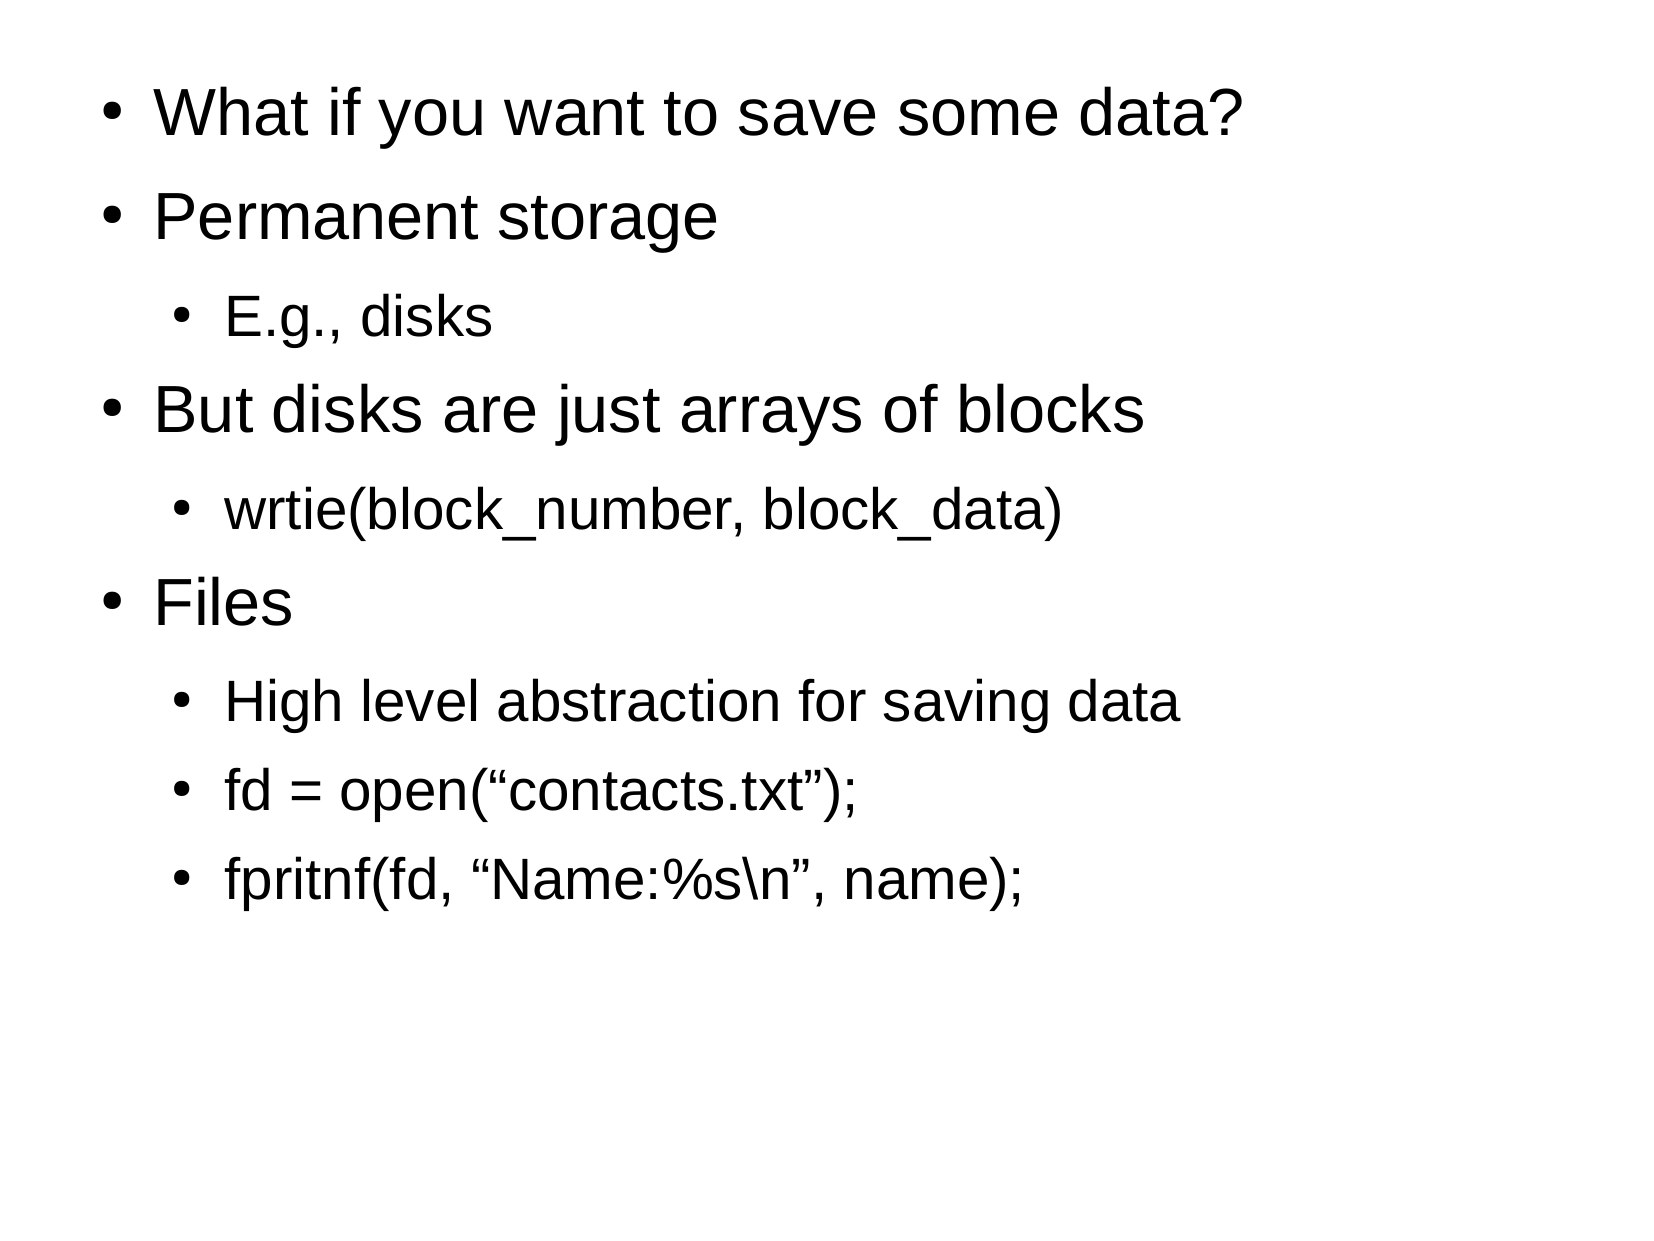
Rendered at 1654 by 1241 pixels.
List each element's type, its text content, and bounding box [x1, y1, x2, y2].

list What if you want to save some data? Permanent storage E.g., disks But disks are just arrays of blocks wrtie(block_number, block_data) Files High level abstraction for saving data fd = open(“contacts.txt”); fpritnf(fd, “Name:%s\n”, name); [82, 75, 1576, 1126]
